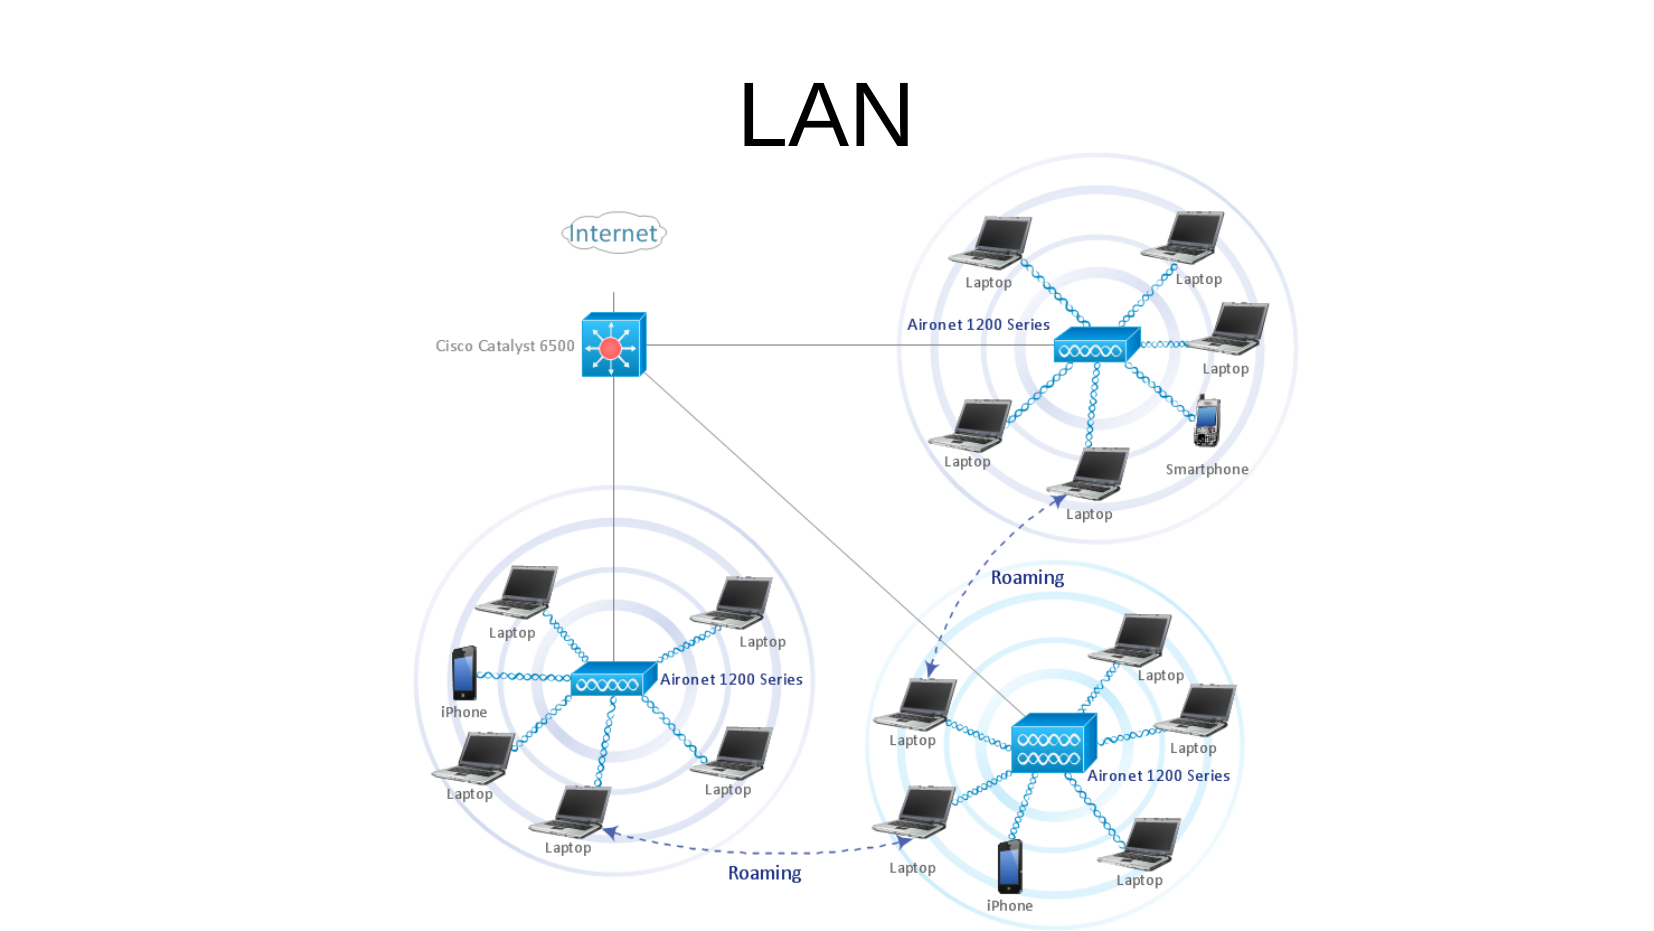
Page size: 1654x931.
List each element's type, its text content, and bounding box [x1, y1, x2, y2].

title LAN [82, 37, 1571, 193]
picture [413, 152, 1300, 931]
